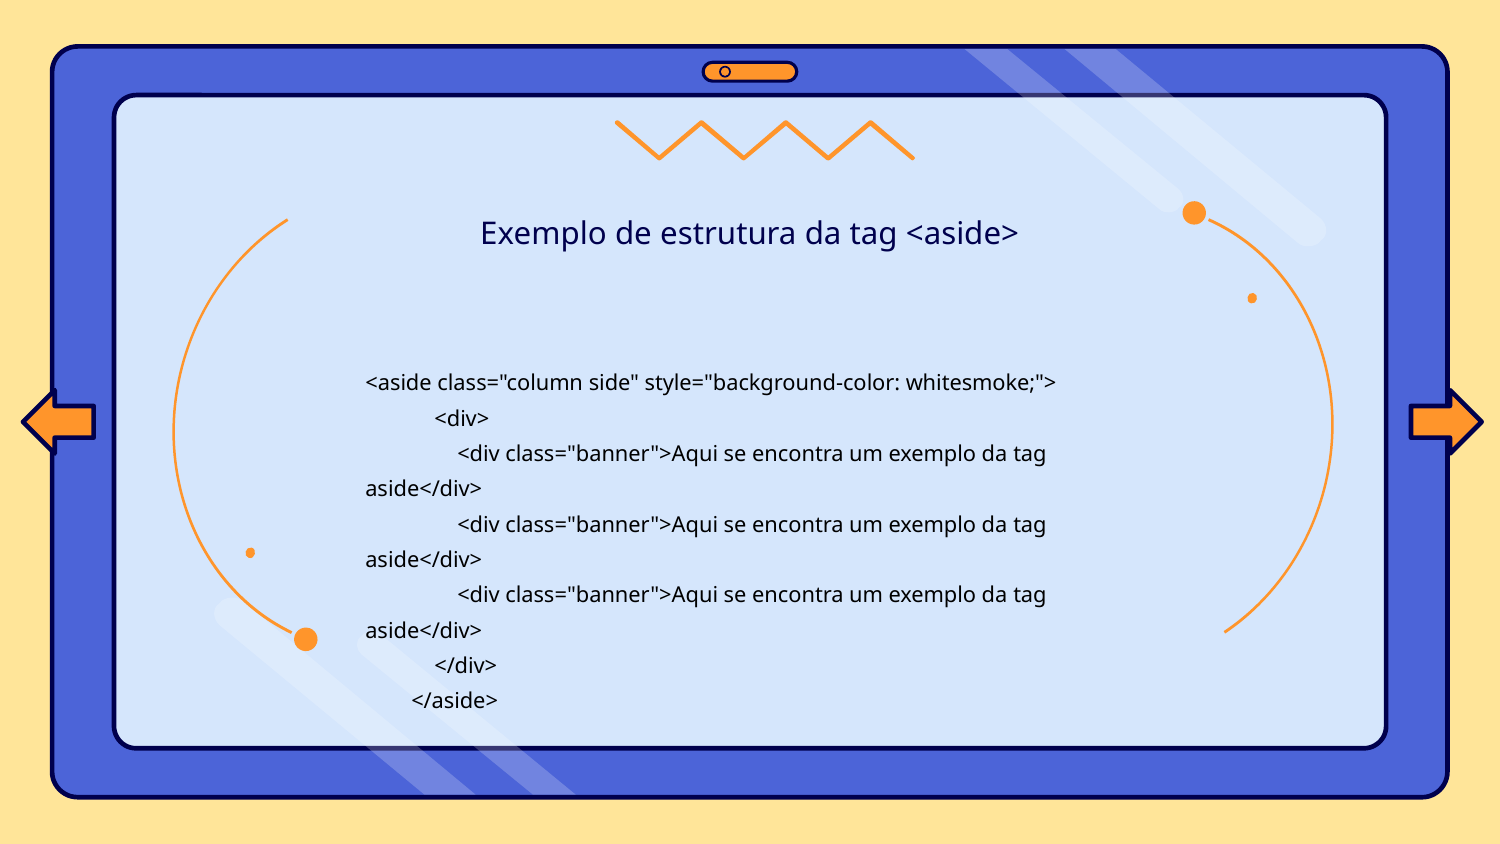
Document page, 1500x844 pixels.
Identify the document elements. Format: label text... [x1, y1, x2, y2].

text_box [1182, 201, 1206, 225]
text_box [22, 390, 94, 454]
subtitle <aside class="column side" style="background-color: whitesmoke;"> <div> <div class="banner">Aqui se encontra um exemplo da tag aside</div> <div class="banner">Aqui se encontra um exemplo da tag aside</div> <div class="banner">Aqui se encontra um exemplo da tag aside</div> </div> </aside> [350, 356, 1150, 728]
text_box [1207, 218, 1334, 634]
text_box [1410, 390, 1482, 454]
text_box [614, 120, 916, 161]
text_box [245, 547, 255, 559]
text_box [294, 627, 318, 652]
text_box [172, 218, 293, 634]
title Exemplo de estrutura da tag <aside> [350, 160, 1150, 304]
text_box [1247, 292, 1257, 304]
